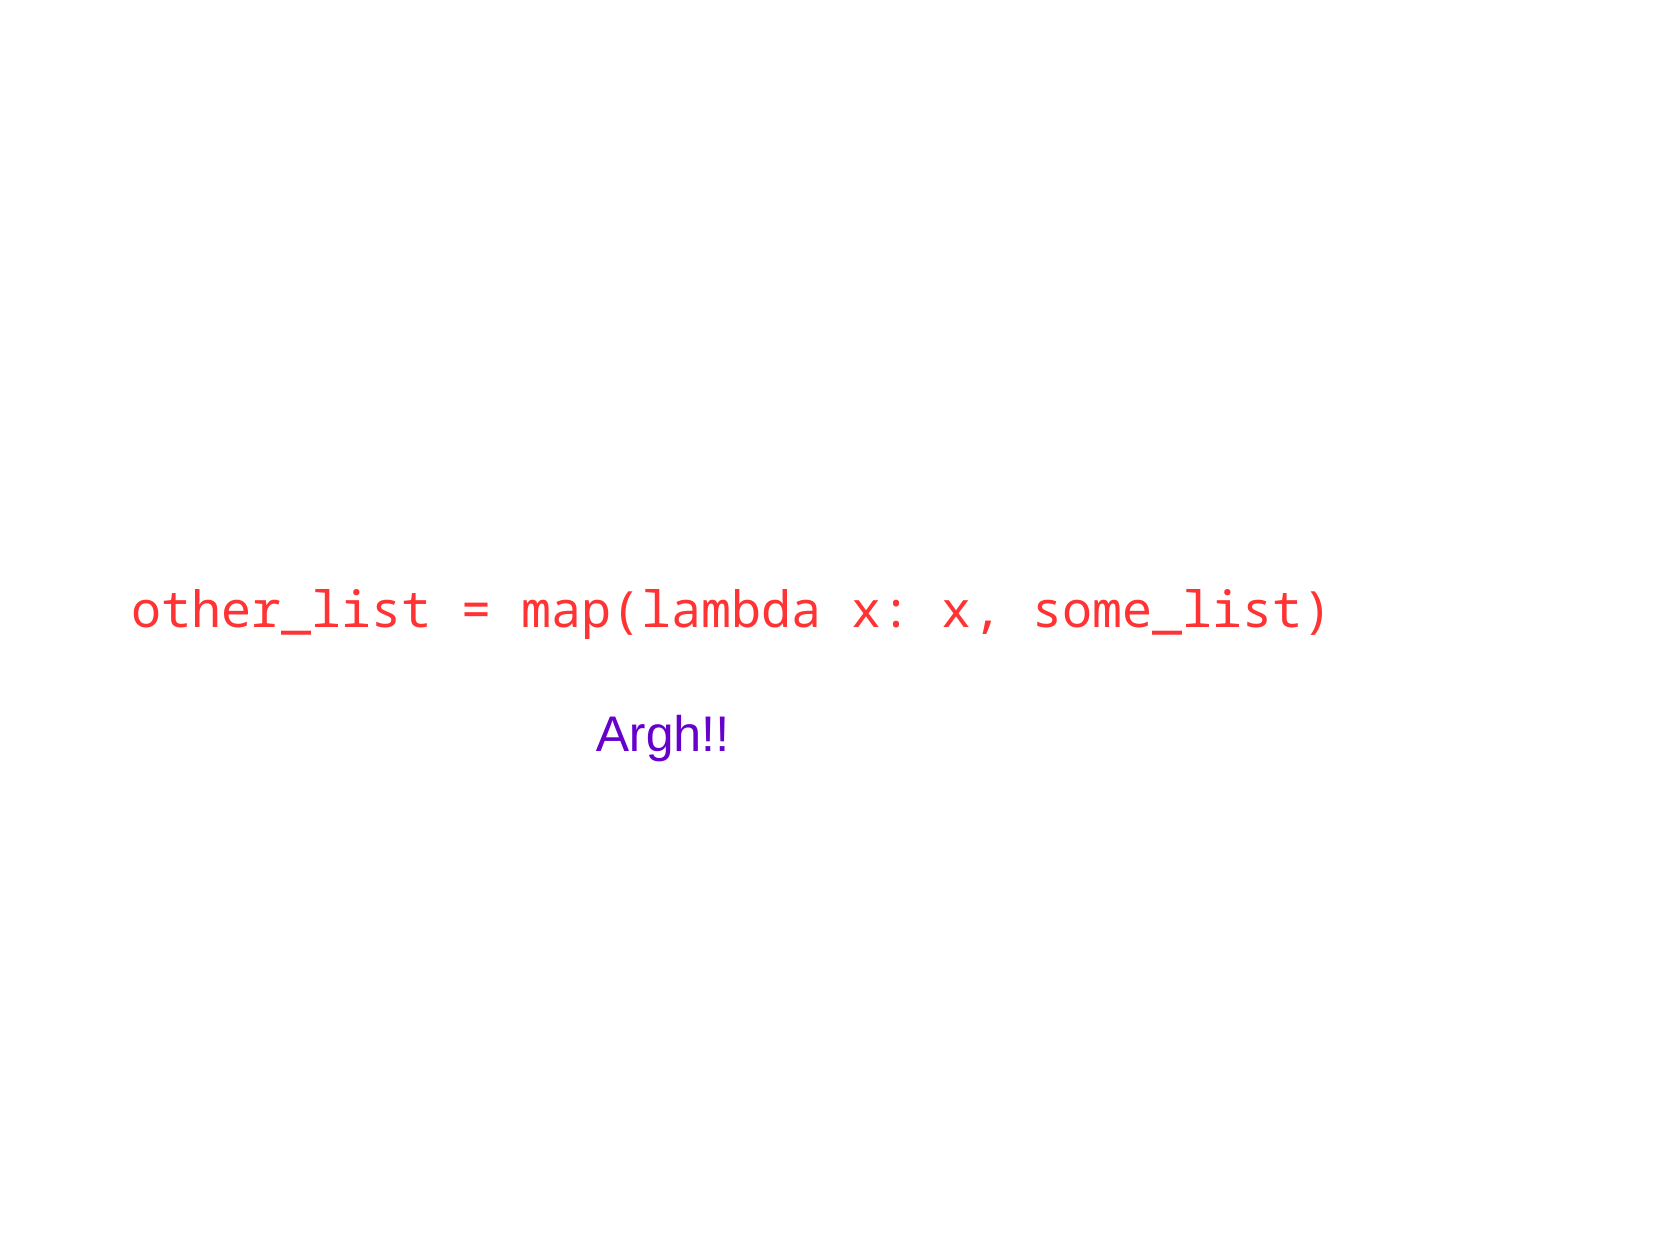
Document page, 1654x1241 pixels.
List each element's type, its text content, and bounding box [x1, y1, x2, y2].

text_box Argh!! [566, 699, 745, 780]
text_box other_list = map(lambda x: x, some_list) [106, 566, 1347, 662]
